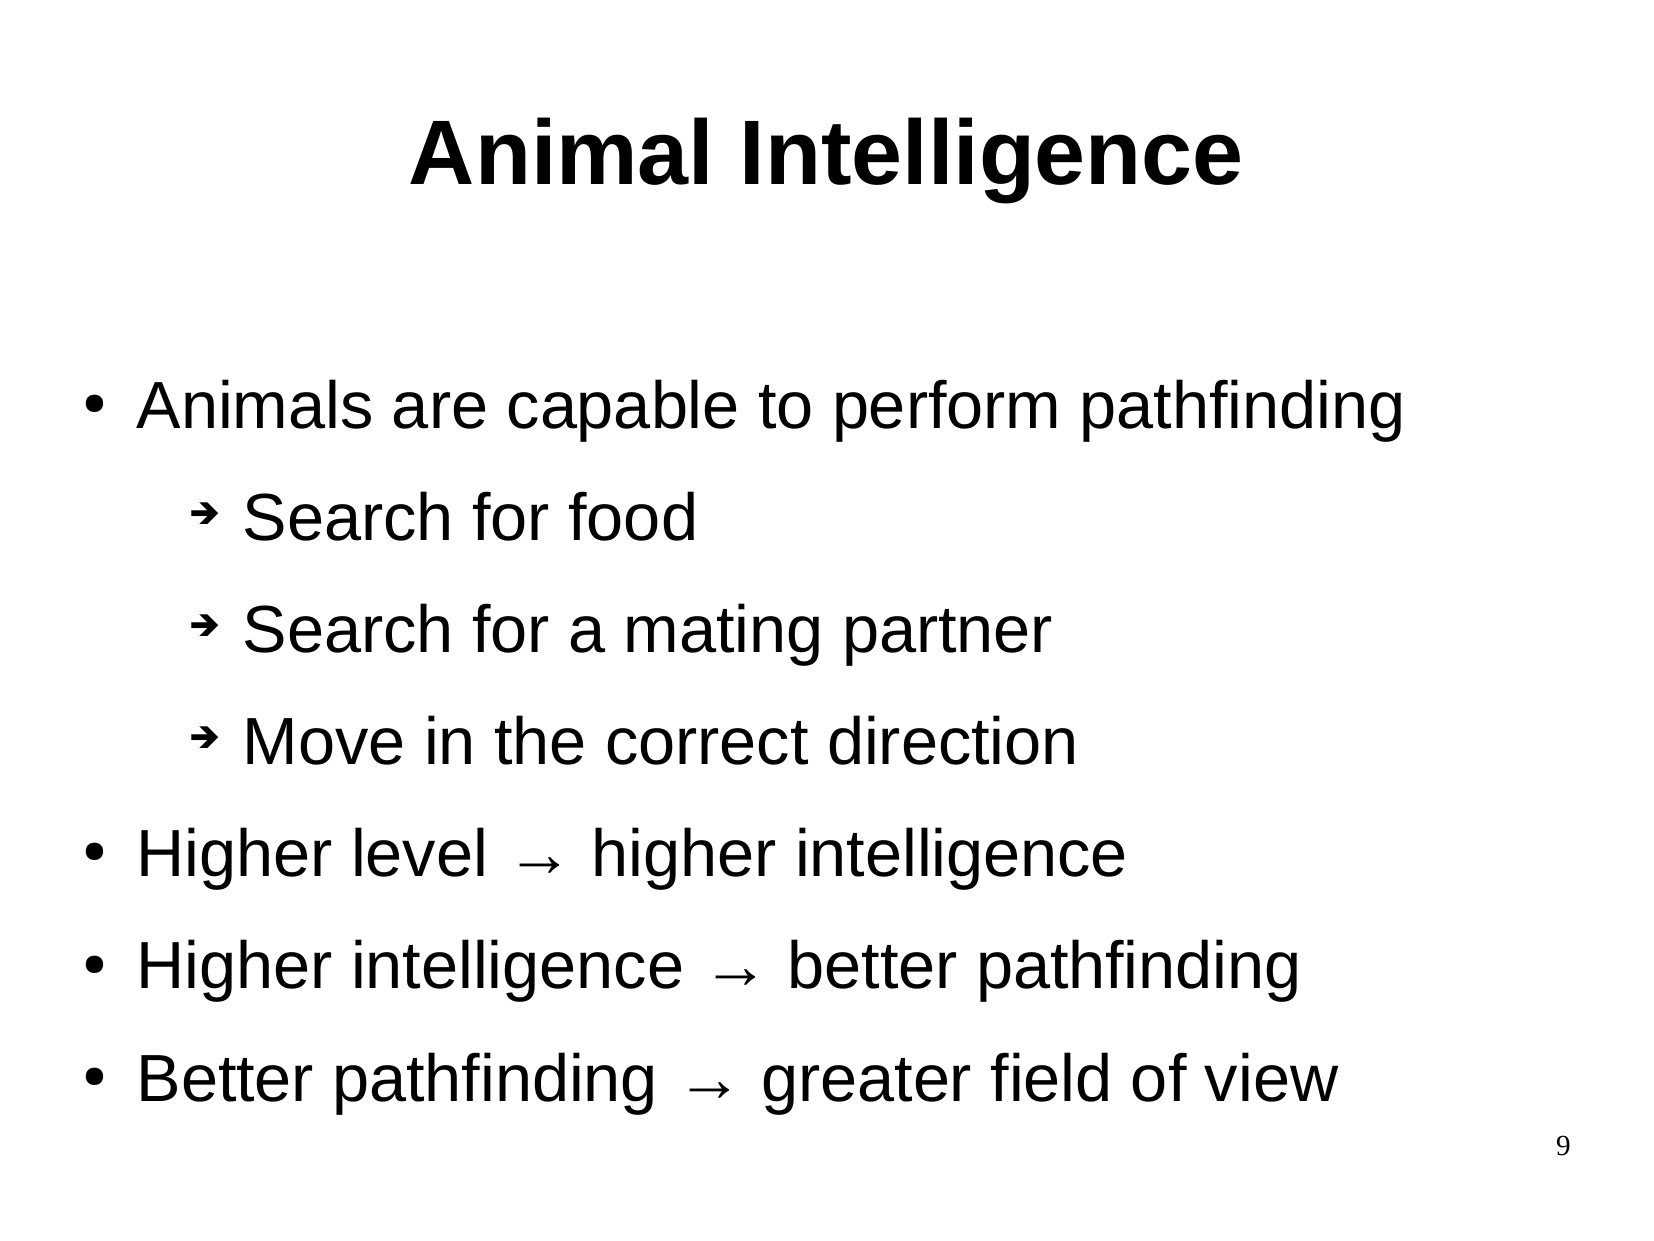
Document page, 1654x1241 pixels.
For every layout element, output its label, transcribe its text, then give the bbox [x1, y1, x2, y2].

subtitle Animals are capable to perform pathfinding Search for food Search for a mating partner Move in the correct direction Higher level → higher intelligence Higher intelligence → better pathfinding Better pathfinding → greater field of view [82, 275, 1571, 1171]
title Animal Intelligence [82, 49, 1571, 257]
